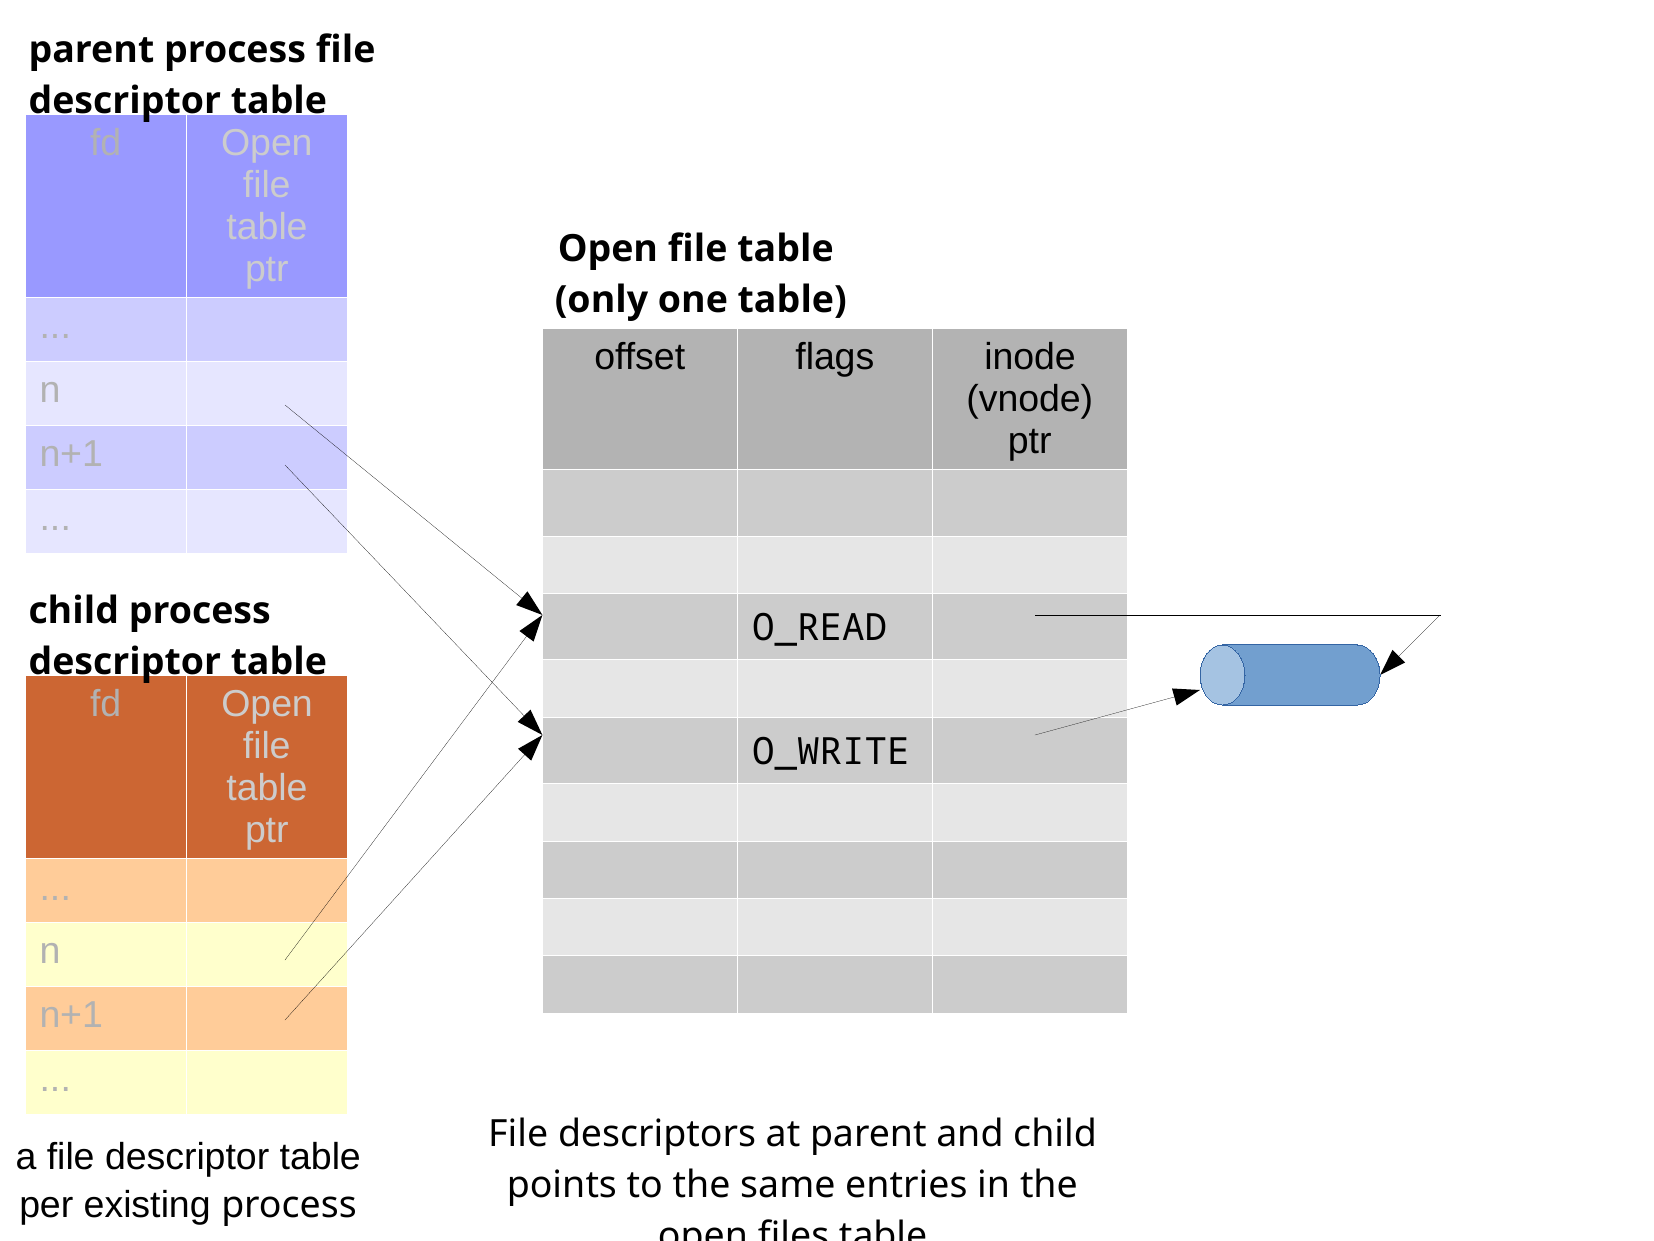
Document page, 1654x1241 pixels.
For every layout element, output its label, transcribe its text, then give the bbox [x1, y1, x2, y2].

table_cell [933, 718, 1127, 783]
text_box File descriptors at parent and child points to the same entries in the open files table [473, 1098, 1171, 1216]
table_cell [543, 594, 737, 659]
table_cell [738, 537, 932, 593]
table_cell [317, 953, 347, 986]
table_cell [187, 362, 347, 425]
table_cell ... [26, 490, 186, 553]
table_cell [738, 660, 932, 717]
table_cell [738, 784, 932, 841]
text_box child process descriptor table [13, 576, 297, 683]
table_cell [543, 537, 737, 593]
table_header Open file table ptr [187, 122, 347, 297]
table_cell [738, 899, 932, 955]
table_cell O_READ [738, 594, 932, 659]
table_cell [933, 956, 1127, 1013]
table_cell [543, 660, 737, 717]
table_cell [933, 537, 1127, 593]
table_cell [738, 470, 932, 536]
table_header offset [543, 329, 737, 469]
table_header Open file table ptr [187, 676, 347, 858]
table_cell [543, 718, 737, 783]
table_cell [543, 899, 737, 955]
table_cell [933, 470, 1127, 536]
table_cell [543, 842, 737, 898]
table_cell [933, 899, 1127, 955]
table_cell [933, 784, 1127, 841]
table_cell n+1 [26, 426, 186, 489]
table_cell [187, 426, 347, 489]
text_box Open file table (only one table) [540, 214, 1141, 321]
text_box a file descriptor table per existing process [0, 1128, 379, 1231]
text_box [1223, 644, 1381, 706]
text_box parent process file descriptor table [13, 15, 347, 122]
table_cell [543, 956, 737, 1013]
table_cell ... [26, 298, 186, 361]
table_cell n [26, 923, 186, 986]
table_header fd [26, 683, 186, 858]
table_cell [933, 594, 1127, 659]
table_cell [187, 987, 347, 1050]
table_cell [187, 1051, 347, 1114]
table_cell [187, 298, 347, 361]
table_cell [738, 842, 932, 898]
table_cell n [26, 362, 186, 425]
table_cell [310, 490, 347, 528]
table_cell [1106, 711, 1127, 717]
table_cell [313, 426, 347, 454]
table_cell ... [26, 1051, 186, 1114]
table_cell [933, 842, 1127, 898]
table_header fd [26, 122, 186, 297]
table_cell [187, 923, 347, 986]
table_cell [187, 859, 347, 922]
table_cell [933, 660, 1127, 717]
table_cell n+1 [26, 987, 186, 1050]
table_cell O_WRITE [738, 718, 932, 783]
table_cell [543, 470, 737, 536]
table_header flags [738, 329, 932, 469]
table_cell ... [26, 859, 186, 922]
table_cell [543, 784, 737, 841]
table_cell [315, 879, 347, 922]
table_cell [738, 956, 932, 1013]
table_header inode (vnode) ptr [933, 329, 1127, 469]
table_cell [187, 490, 347, 553]
